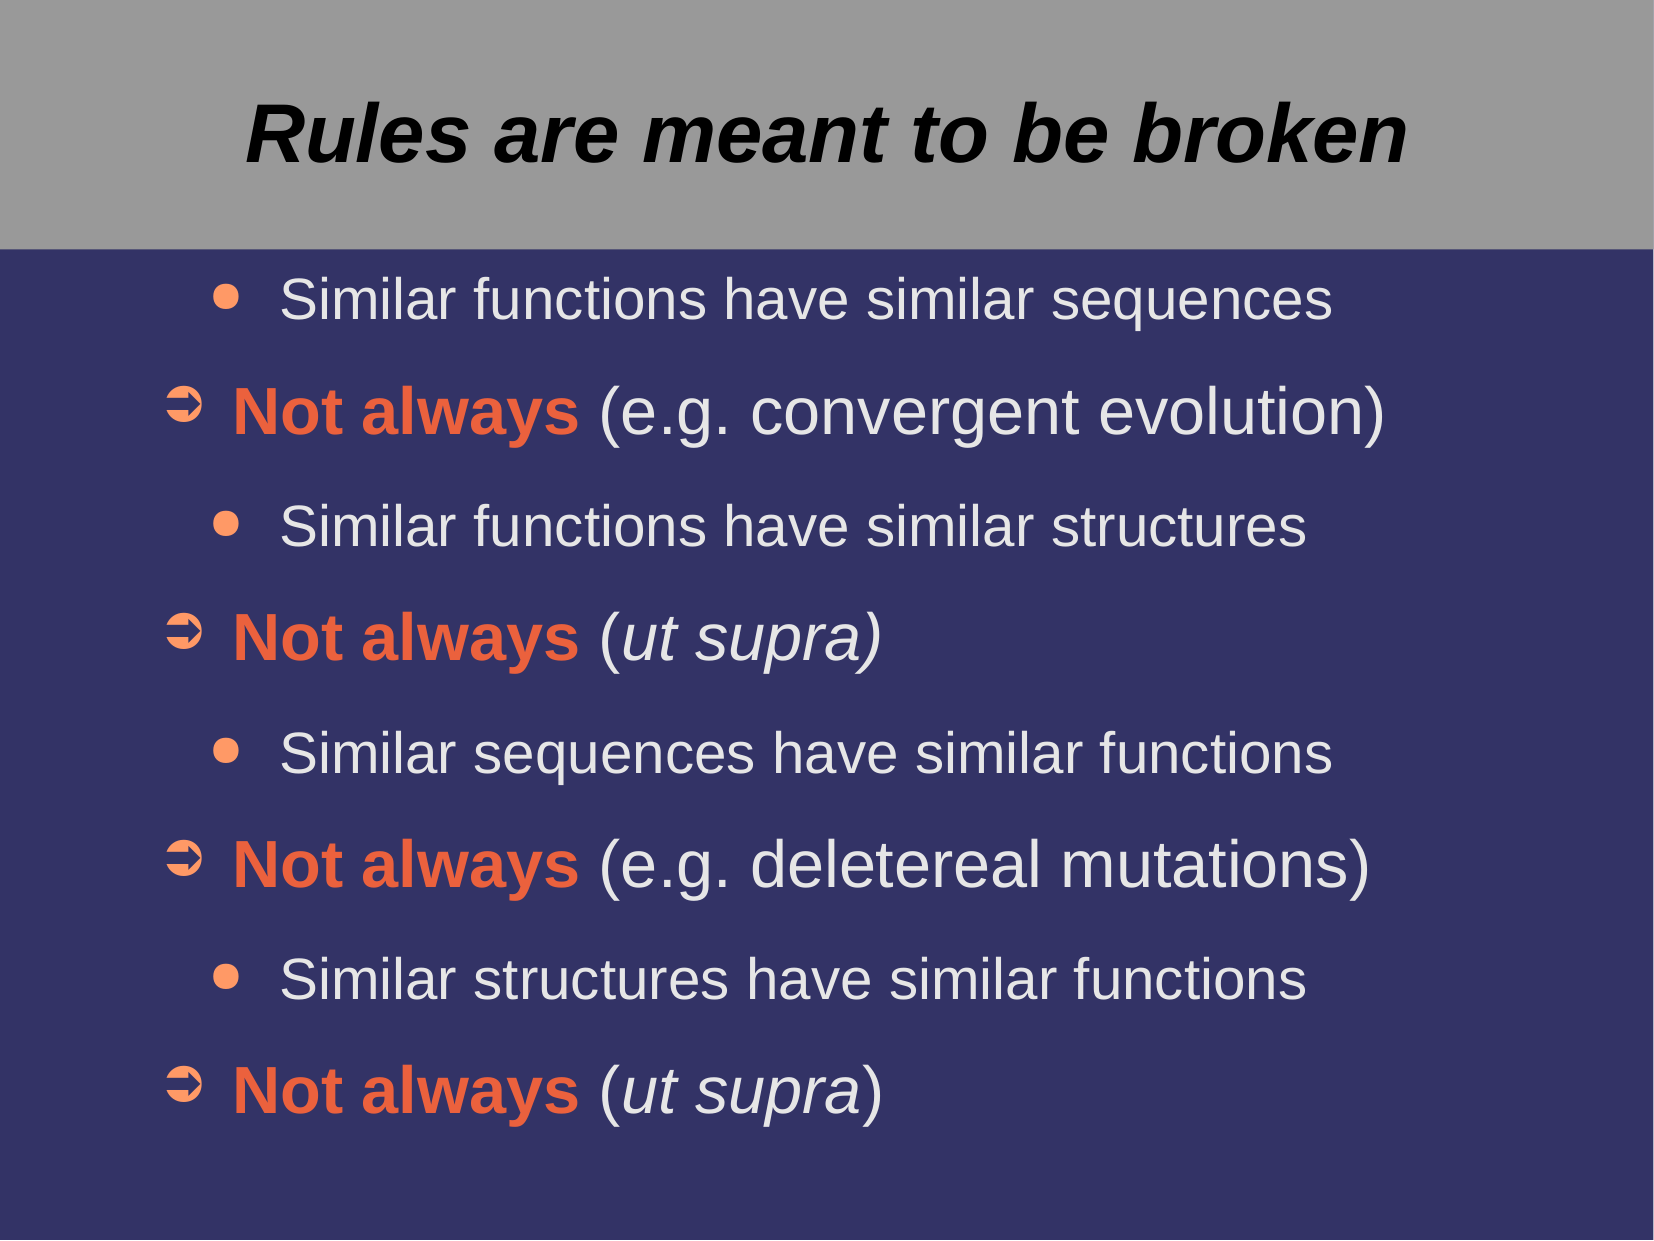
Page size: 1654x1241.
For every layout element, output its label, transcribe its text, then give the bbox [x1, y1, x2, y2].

list Similar functions have similar sequences Not always (e.g. convergent evolution) Similar functions have similar structures Not always (ut supra) Similar sequences have similar functions Not always (e.g. deletereal mutations) Similar structures have similar functions Not always (ut supra) [149, 251, 1541, 1241]
title Rules are meant to be broken [121, 19, 1534, 227]
